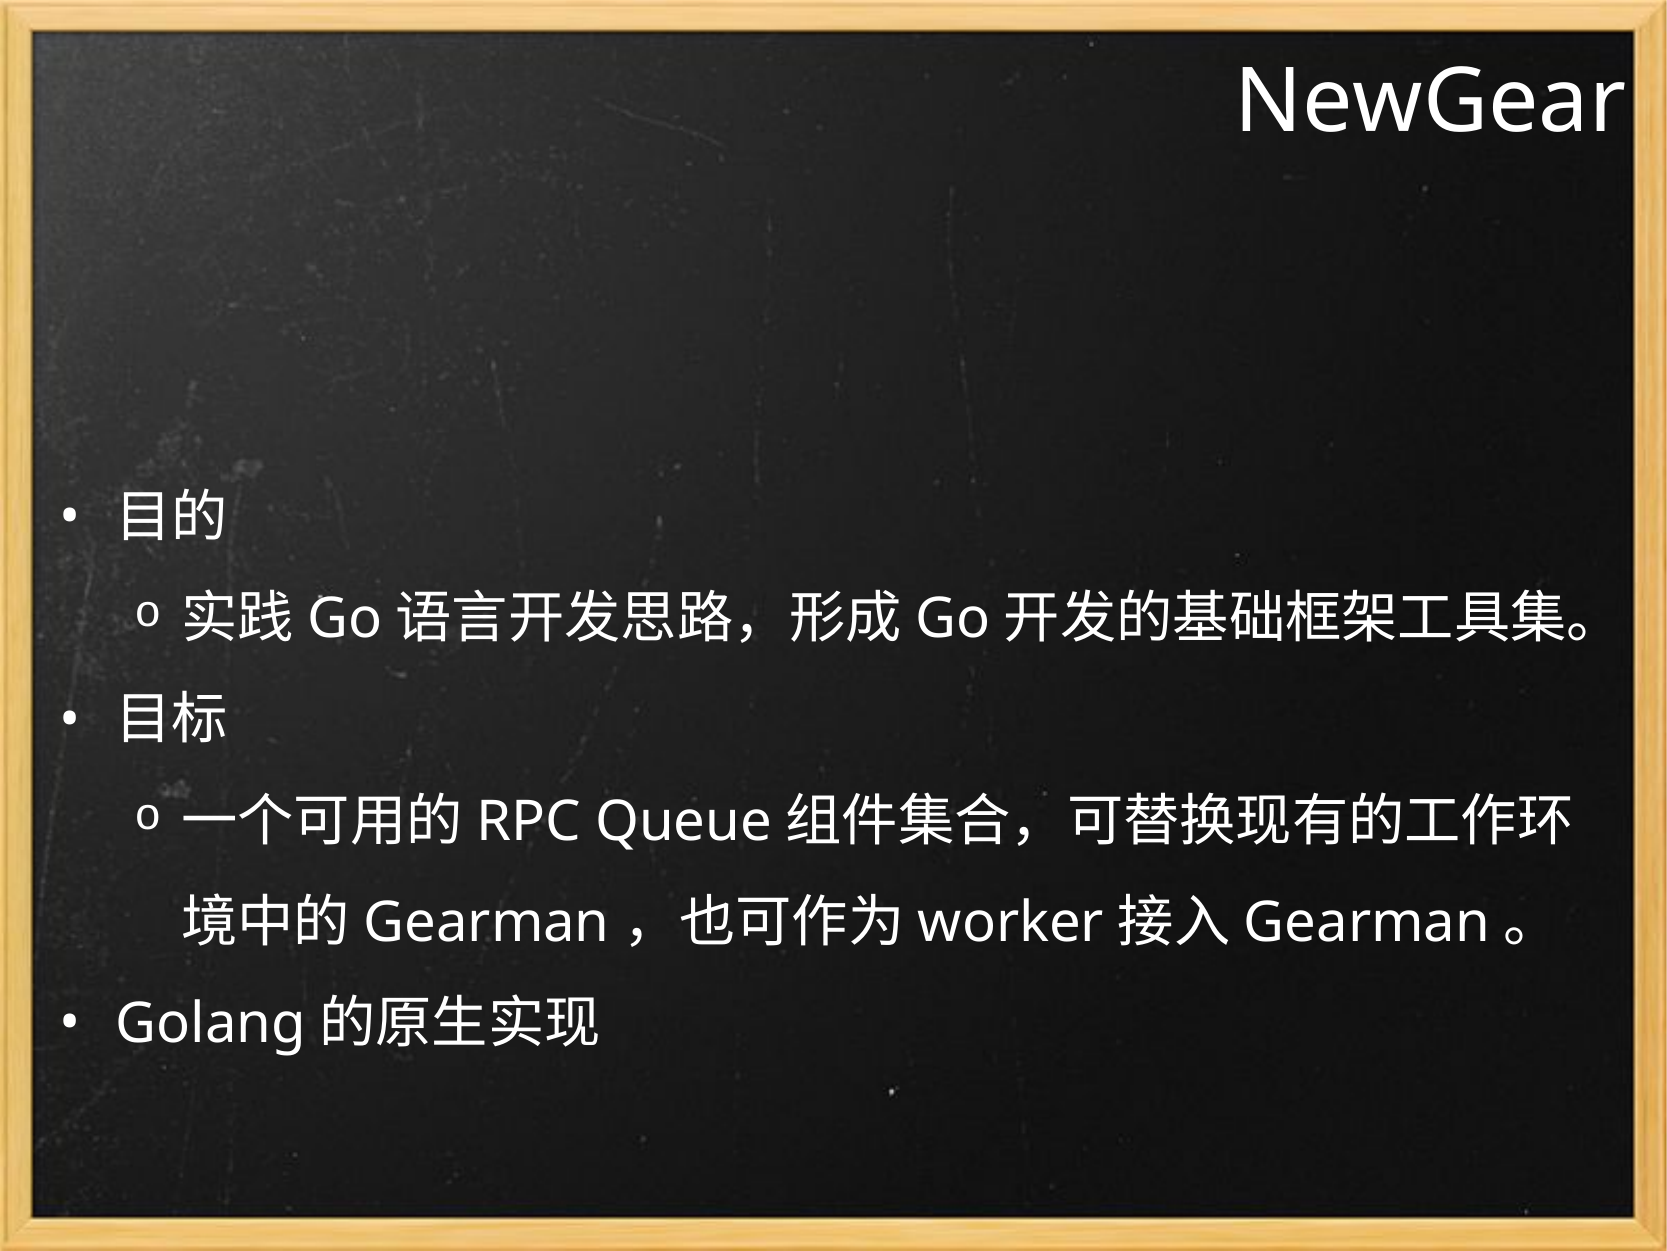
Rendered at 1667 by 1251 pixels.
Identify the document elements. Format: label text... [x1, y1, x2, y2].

picture [0, 0, 1667, 1251]
list 目的 实践Go语言开发思路，形成Go开发的基础框架工具集。 目标 一个可用的RPC Queue组件集合，可替换现有的工作环境中的Gearman，也可作为worker接入Gearman。 Golang的原生实现 [40, 300, 1627, 1201]
title NewGear [40, 50, 1627, 201]
